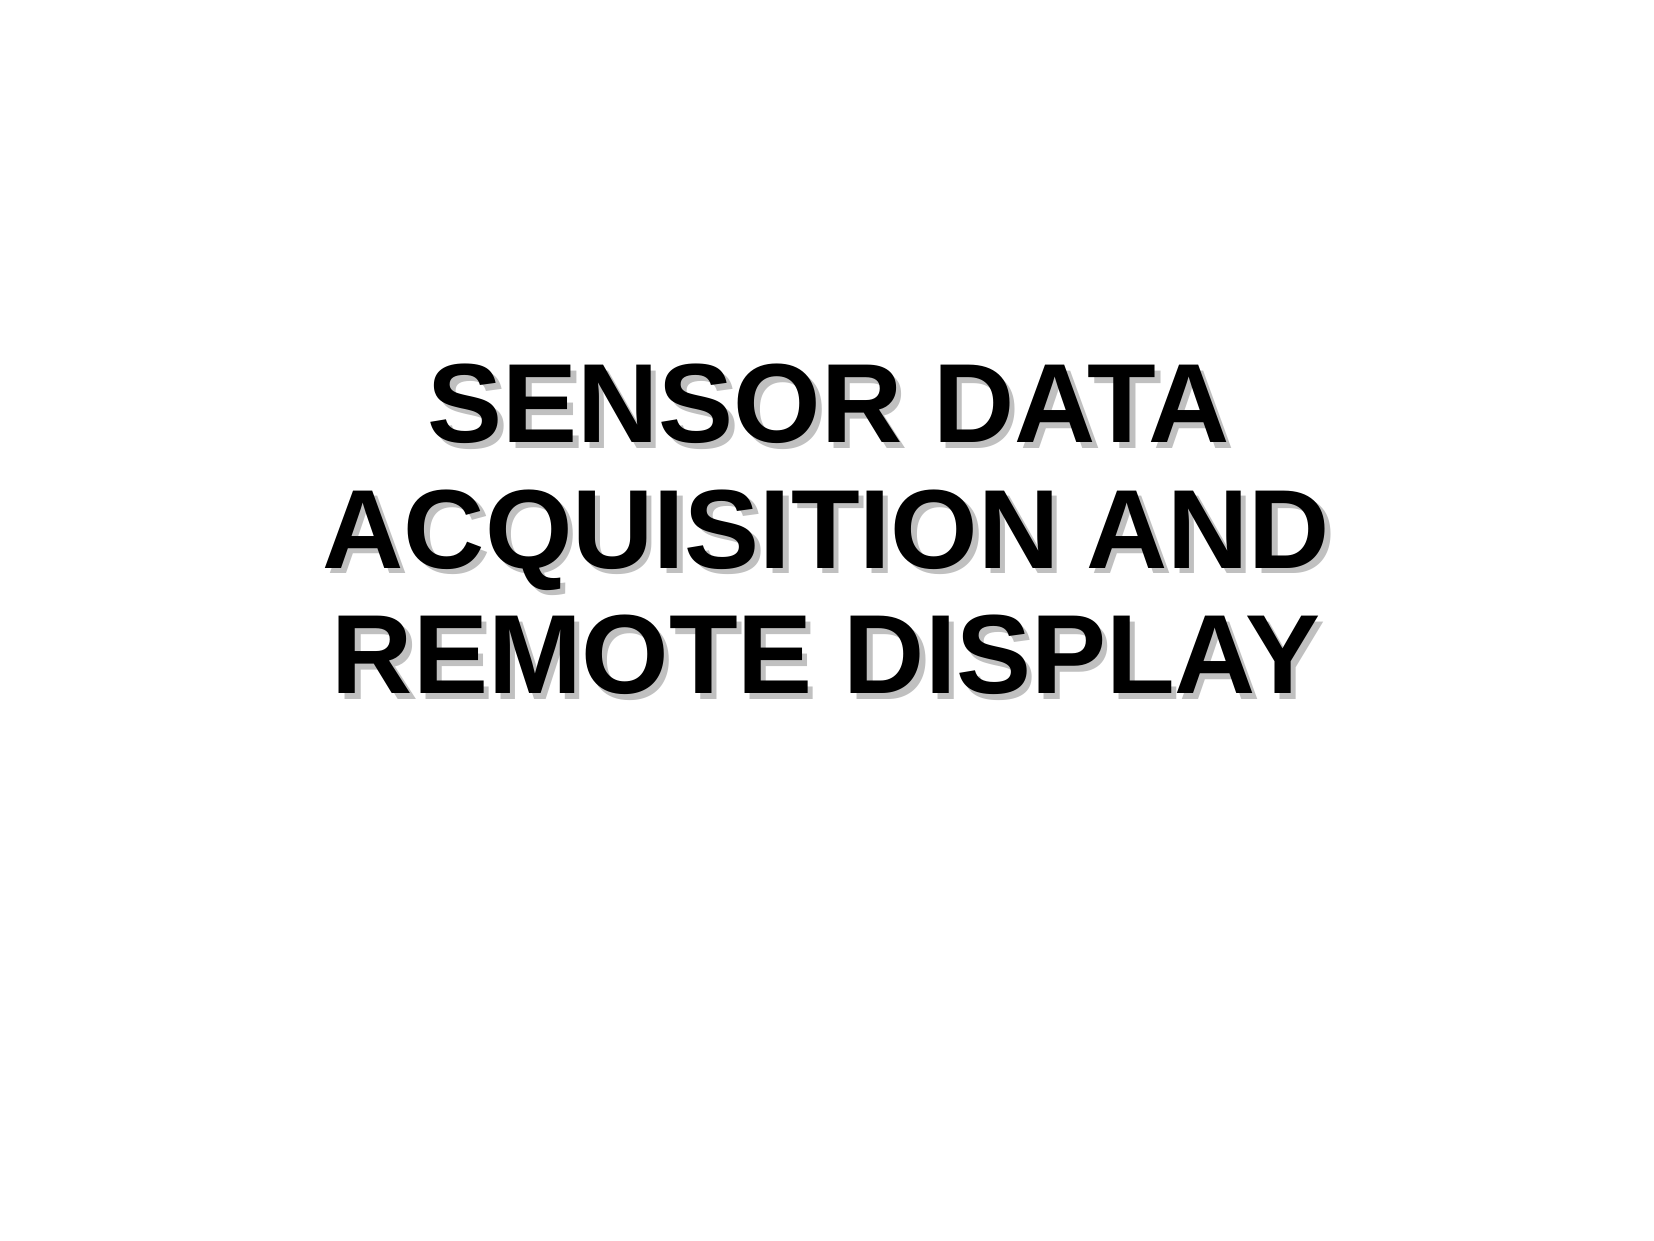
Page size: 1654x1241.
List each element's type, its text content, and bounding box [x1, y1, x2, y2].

subtitle SENSOR DATA ACQUISITION AND REMOTE DISPLAY [82, 49, 1571, 1010]
